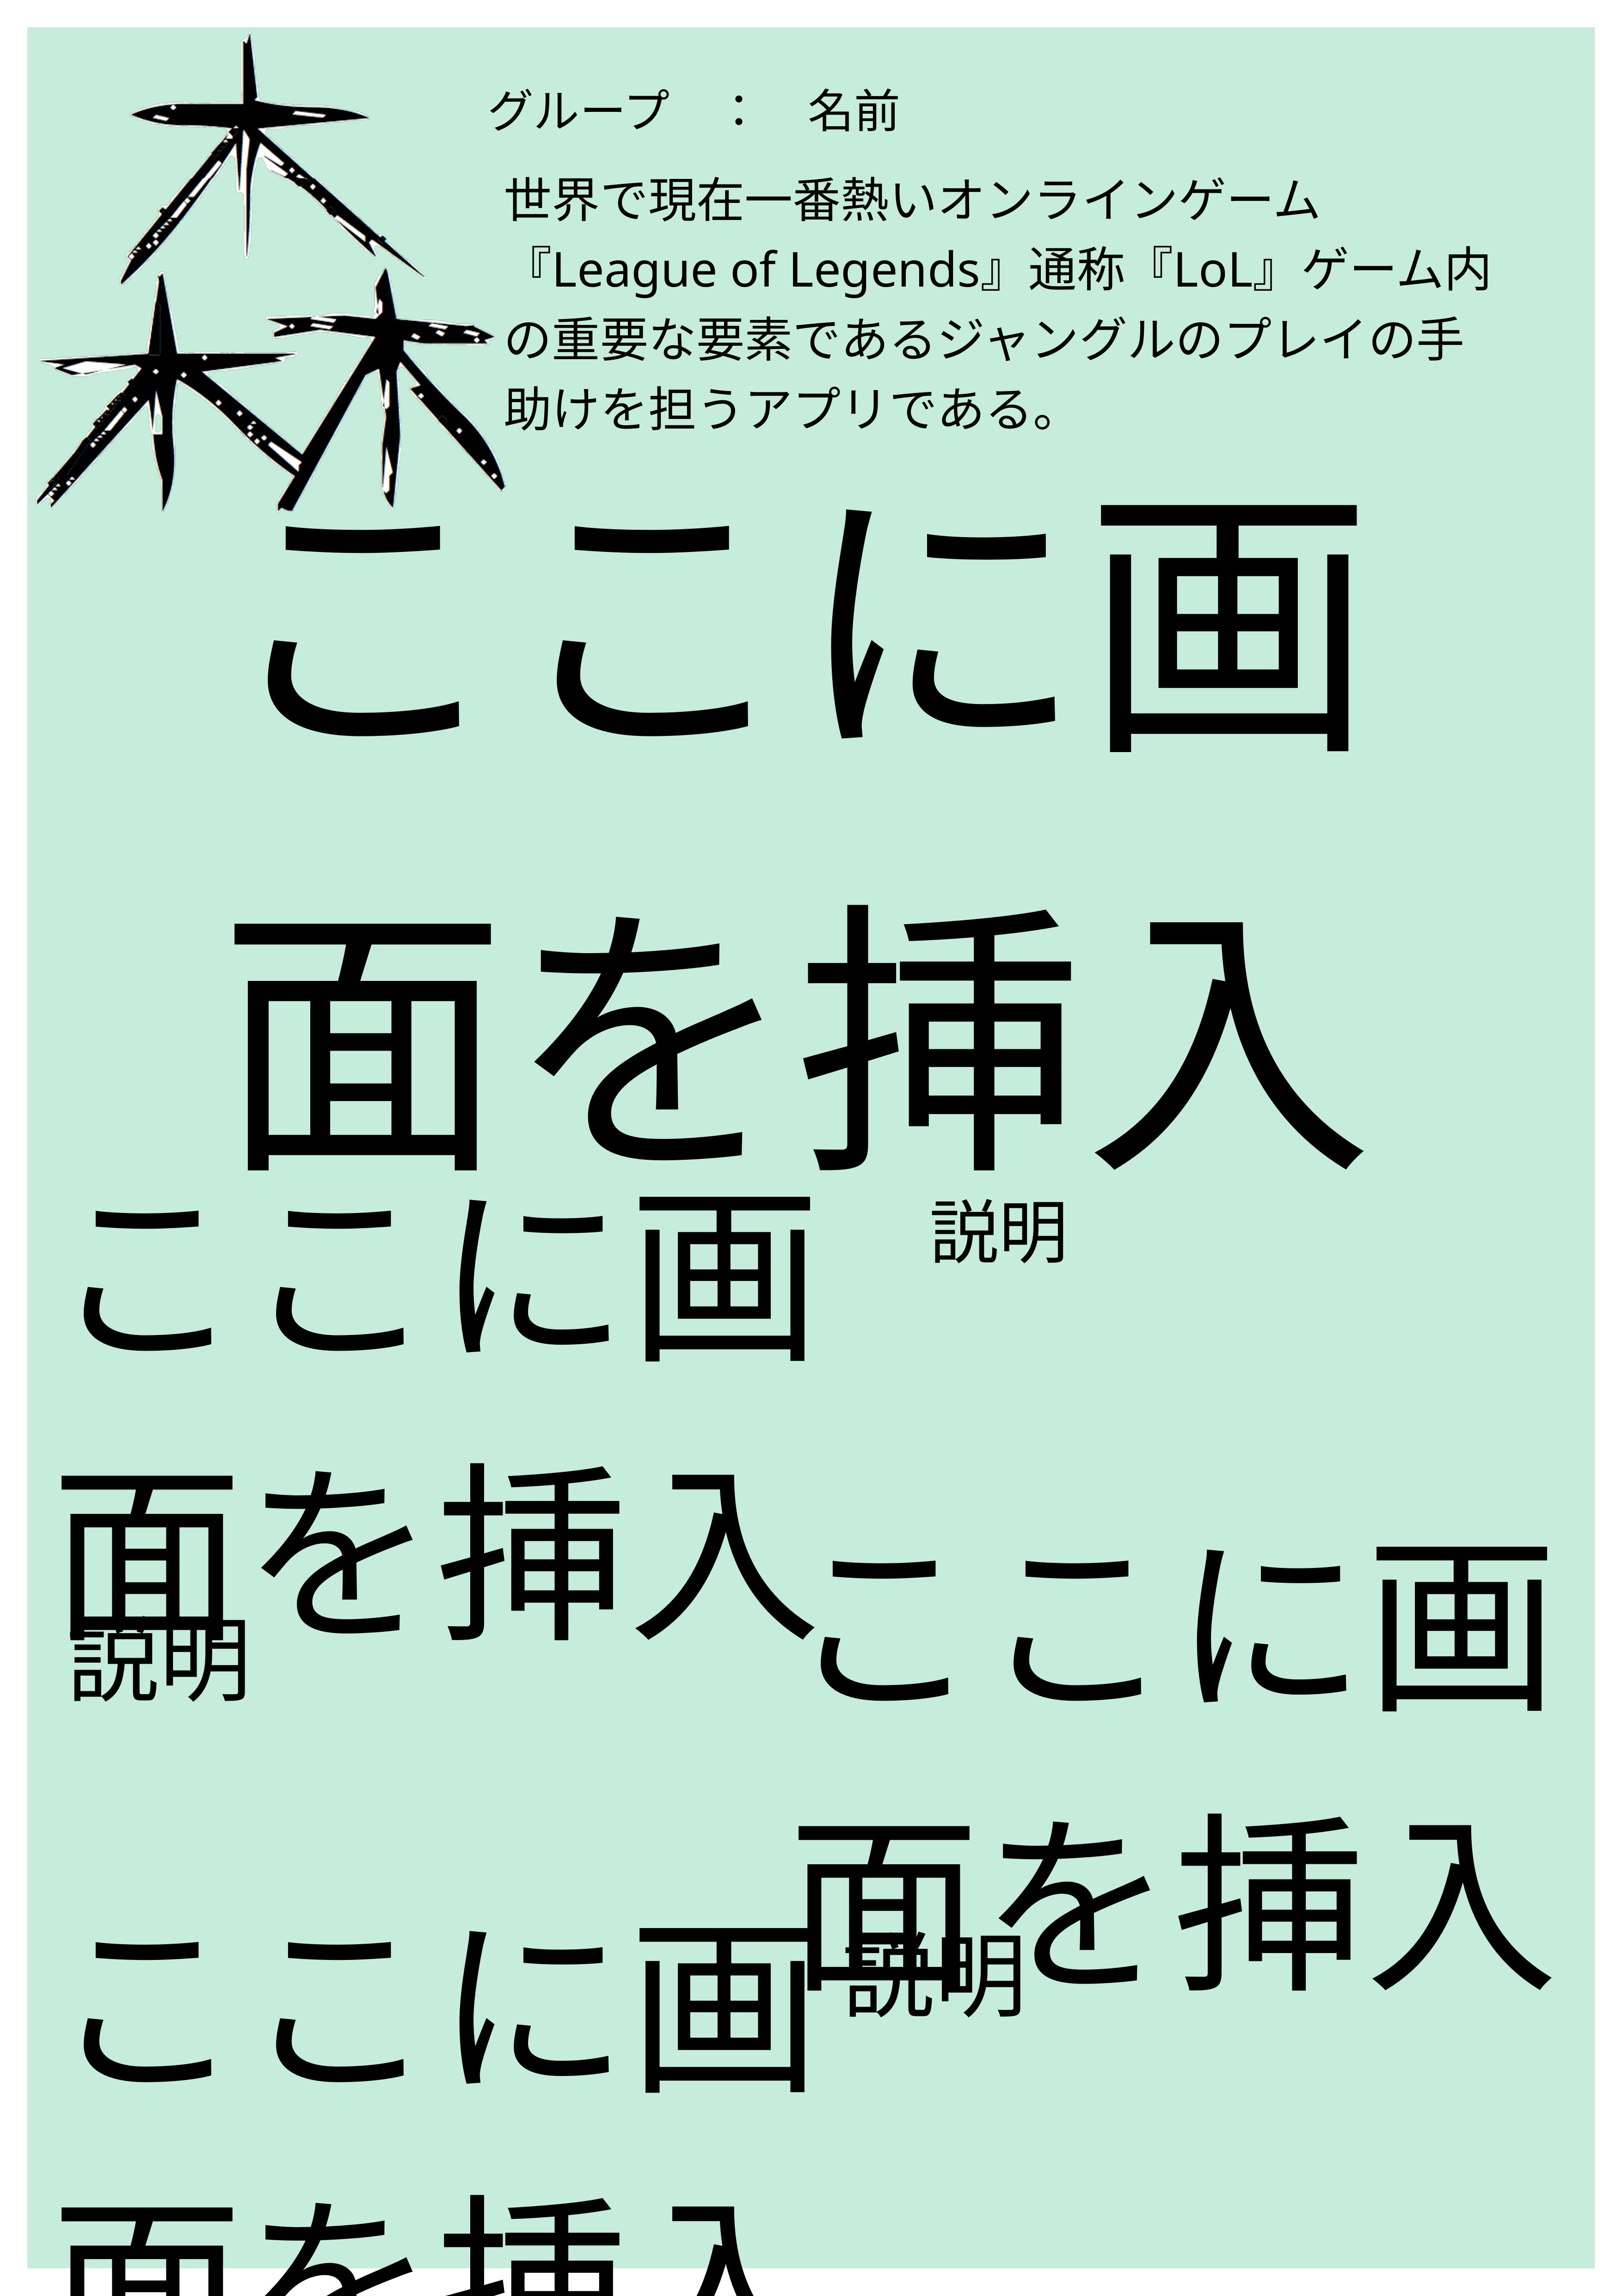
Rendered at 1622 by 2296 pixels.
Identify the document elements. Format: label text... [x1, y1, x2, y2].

text_box ここに画面を挿入 [780, 1469, 1606, 1862]
text_box 説明 [836, 1898, 1464, 1998]
text_box ここに画面を挿入 [43, 1119, 868, 1512]
subtitle ここに画面を挿入 [90, 523, 1501, 1102]
text_box ここに画面を挿入 [856, 1998, 868, 2007]
text_box 説明 [923, 1174, 1497, 1250]
picture [25, 29, 514, 519]
text_box 説明 [60, 1583, 688, 1683]
text_box ここに画面を挿入 [43, 1850, 868, 2243]
text_box グループ ： 名前 [514, 71, 1513, 124]
text_box 世界で現在一番熱いオンラインゲーム『League of Legends』通称『LoL』ゲーム内の重要な要素であるジャングルのプレイの手助けを担うアプリである。 [514, 158, 1518, 435]
